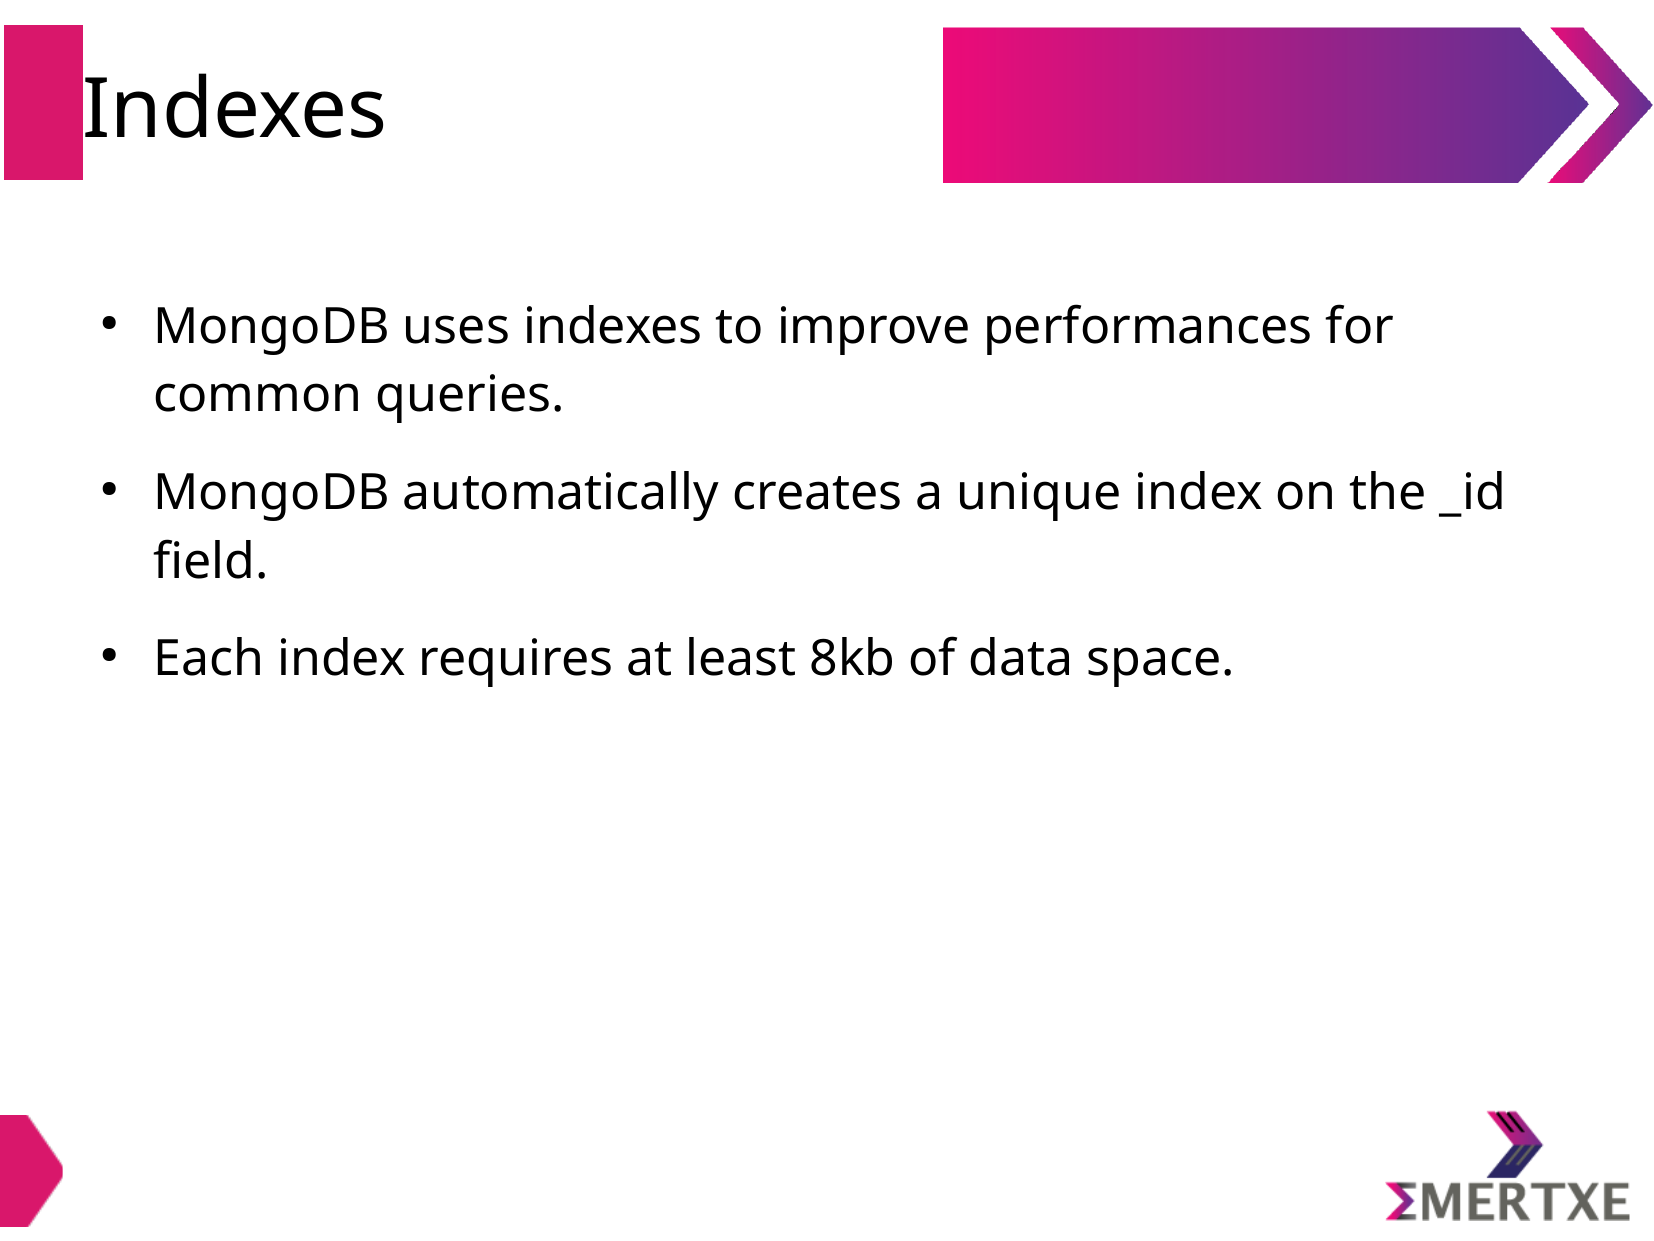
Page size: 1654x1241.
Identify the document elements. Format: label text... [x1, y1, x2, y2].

picture [1385, 1107, 1631, 1221]
title Indexes [82, 2, 1571, 210]
picture [1571, 27, 1653, 183]
list MongoDB uses indexes to improve performances for common queries. MongoDB automatically creates a unique index on the _id field. Each index requires at least 8kb of data space. [82, 290, 1571, 1010]
